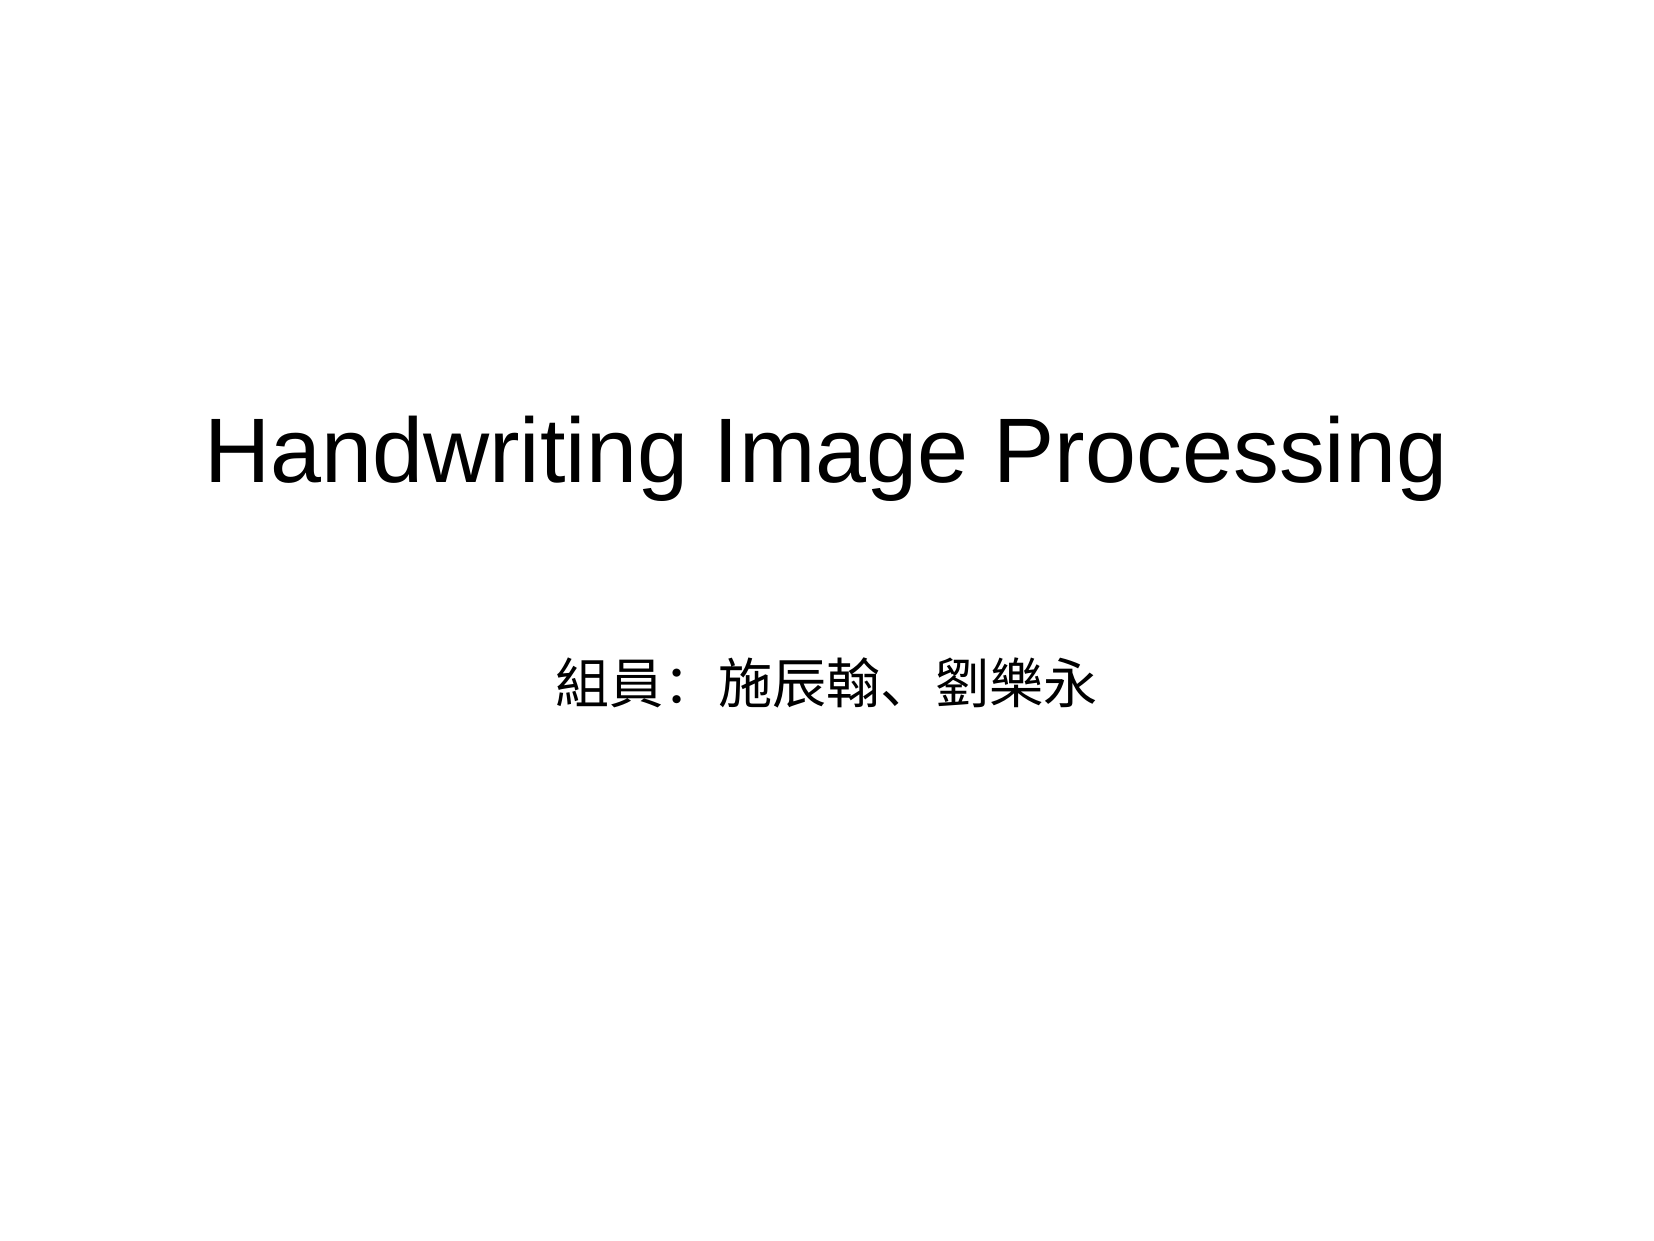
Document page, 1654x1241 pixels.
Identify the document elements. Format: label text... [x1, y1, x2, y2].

title Handwriting Image Processing [82, 347, 1571, 555]
subtitle 組員：施辰翰、劉樂永 [82, 600, 1571, 760]
